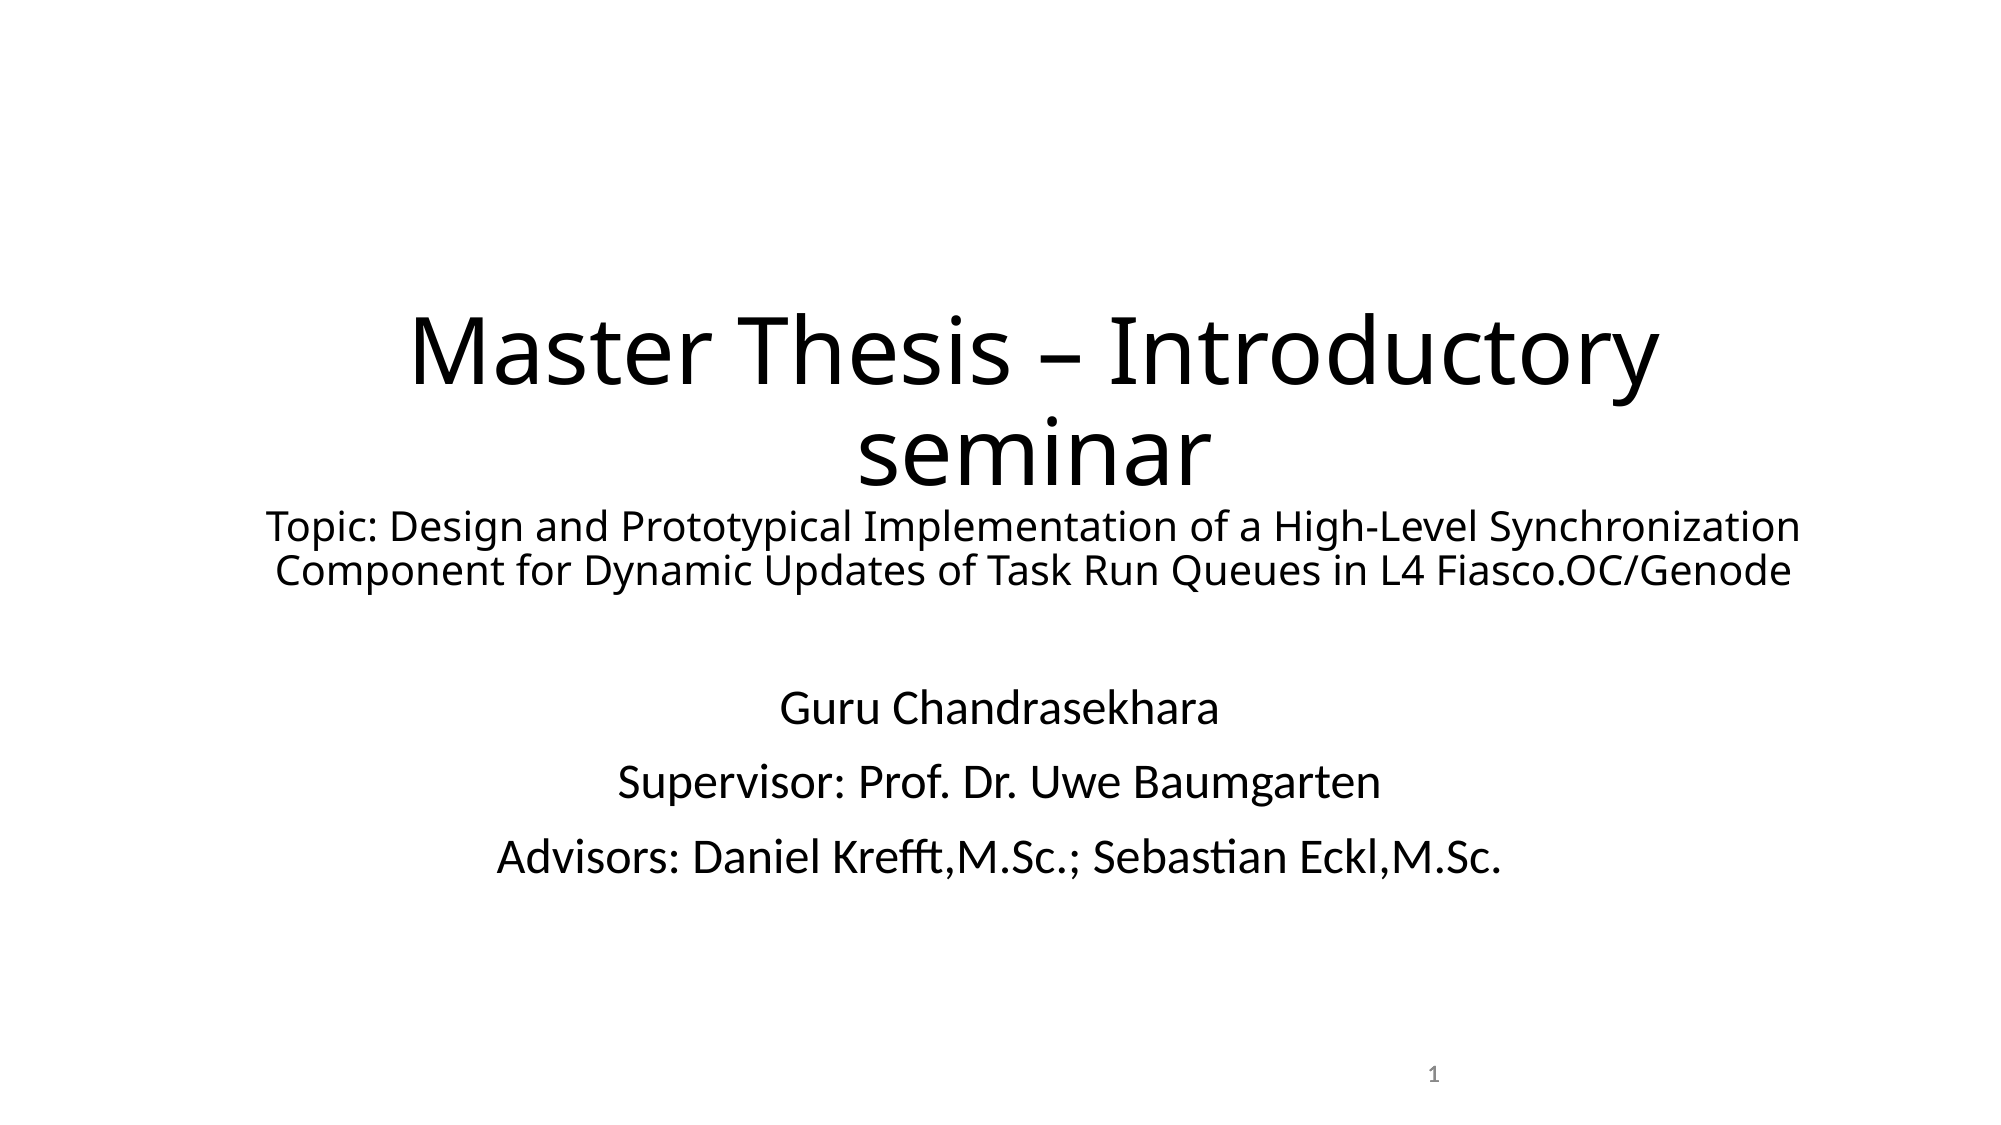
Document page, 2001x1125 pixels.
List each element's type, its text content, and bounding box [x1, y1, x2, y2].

title Master Thesis – Introductory seminar Topic: Design and Prototypical Implementation of a High-Level Synchronization Component for Dynamic Updates of Task Run Queues in L4 Fiasco.OC/Genode [249, 180, 1820, 652]
text_box [1412, 1042, 1863, 1103]
subtitle Guru Chandrasekhara Supervisor: Prof. Dr. Uwe Baumgarten Advisors: Daniel Krefft,M.Sc.; Sebastian Eckl,M.Sc. [249, 673, 1750, 946]
